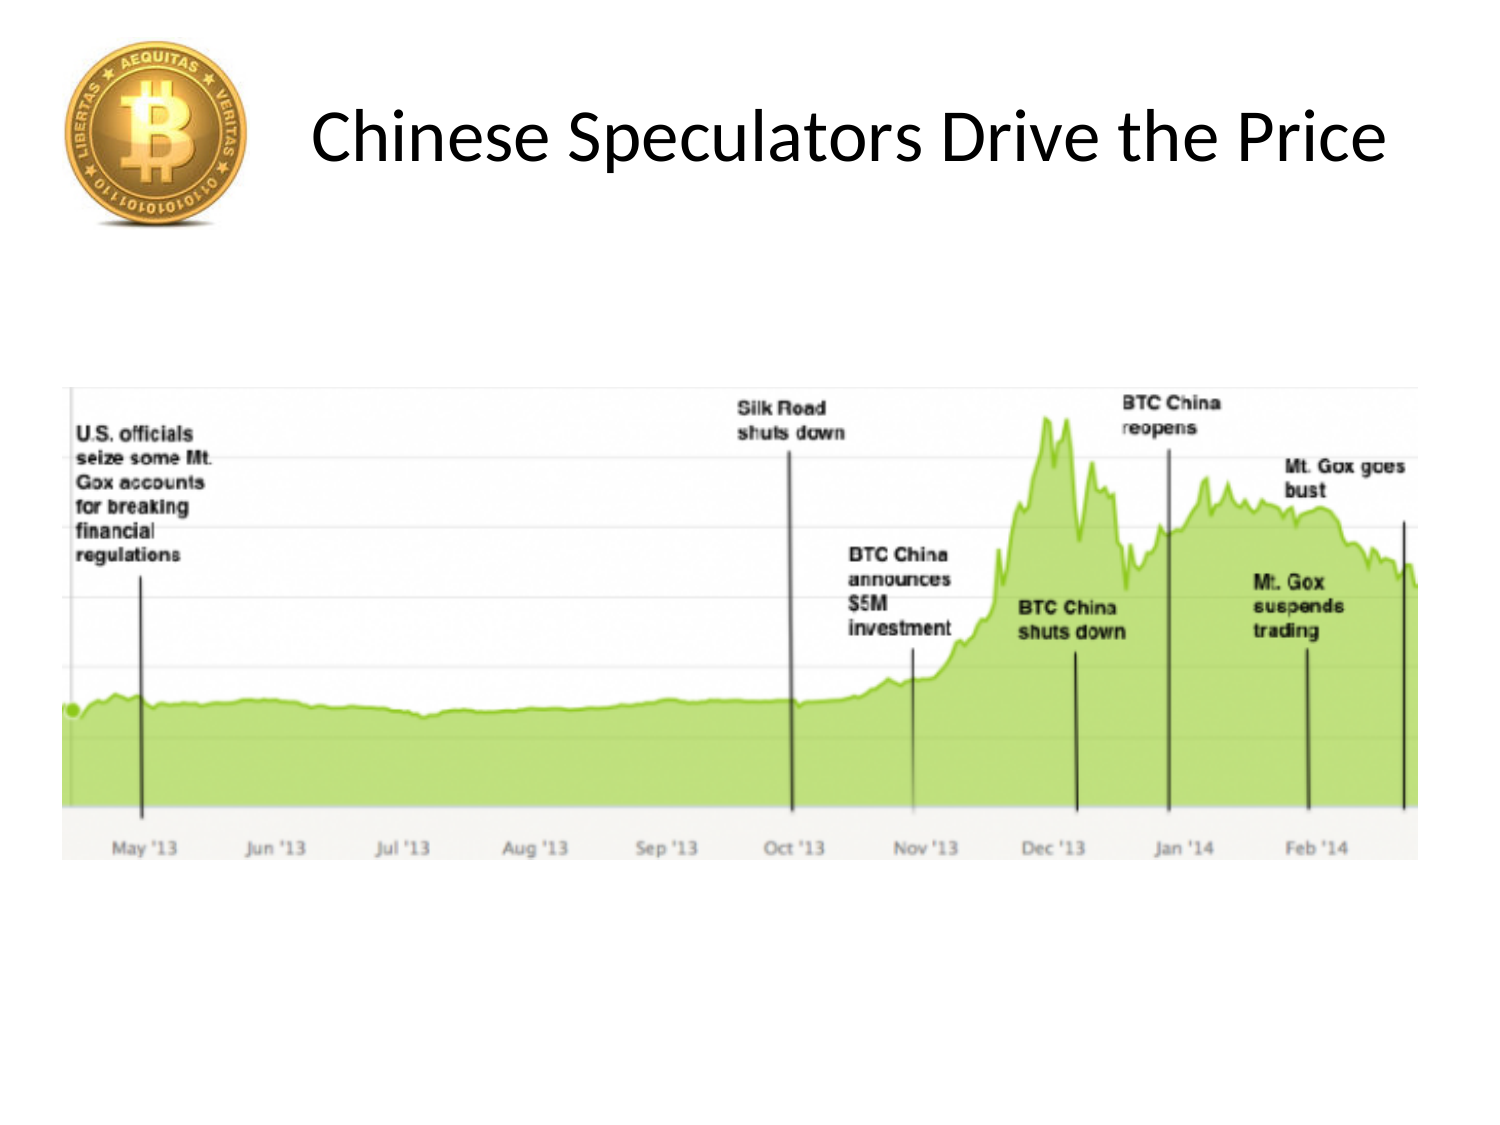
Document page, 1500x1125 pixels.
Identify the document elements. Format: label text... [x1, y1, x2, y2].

picture [62, 387, 1418, 860]
text_box Chinese Speculators Drive the Price [274, 37, 1426, 225]
picture [62, 37, 250, 230]
